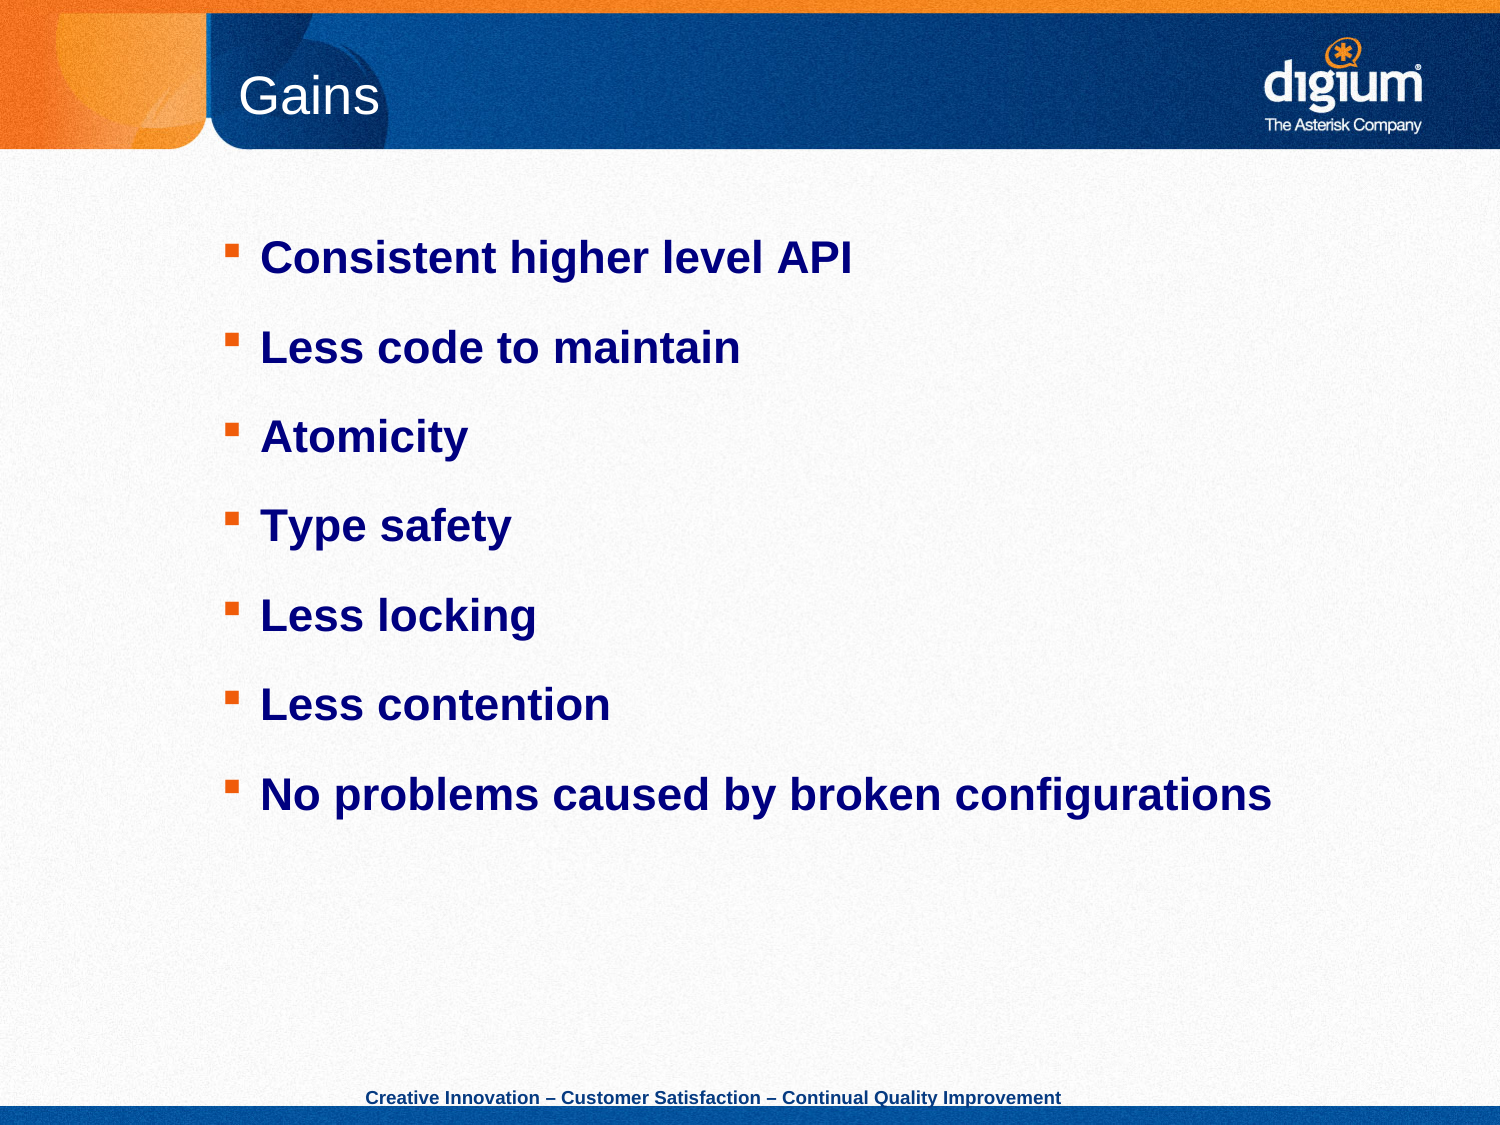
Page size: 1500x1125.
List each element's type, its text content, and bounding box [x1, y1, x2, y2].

title Gains [238, 27, 1243, 127]
list Consistent higher level API Less code to maintain Atomicity Type safety Less locking Less contention No problems caused by broken configurations [206, 224, 1301, 967]
picture [0, 0, 1500, 1125]
